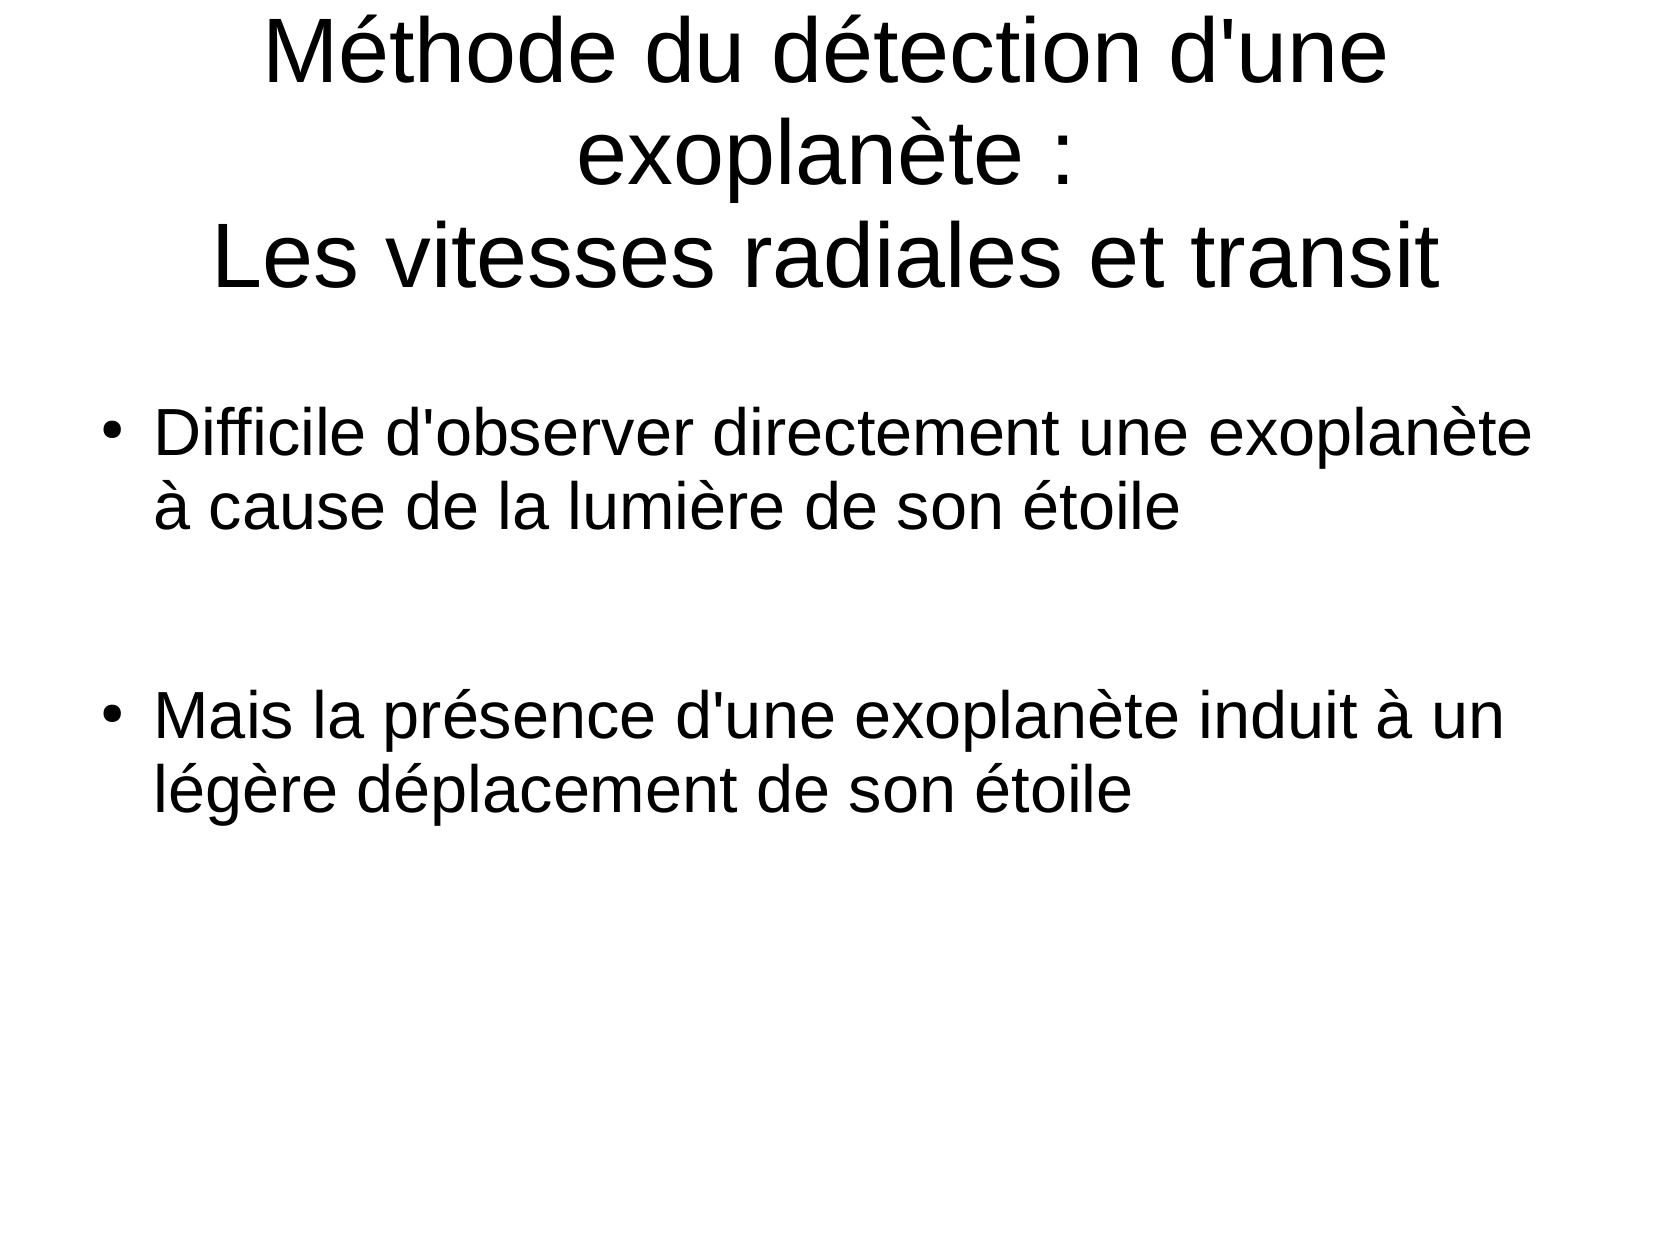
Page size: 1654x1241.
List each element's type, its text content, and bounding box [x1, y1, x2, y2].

title Méthode du détection d'une exoplanète : Les vitesses radiales et transit [82, 0, 1571, 290]
list Difficile d'observer directement une exoplanète à cause de la lumière de son étoile Mais la présence d'une exoplanète induit à un légère déplacement de son étoile [82, 290, 1571, 1109]
